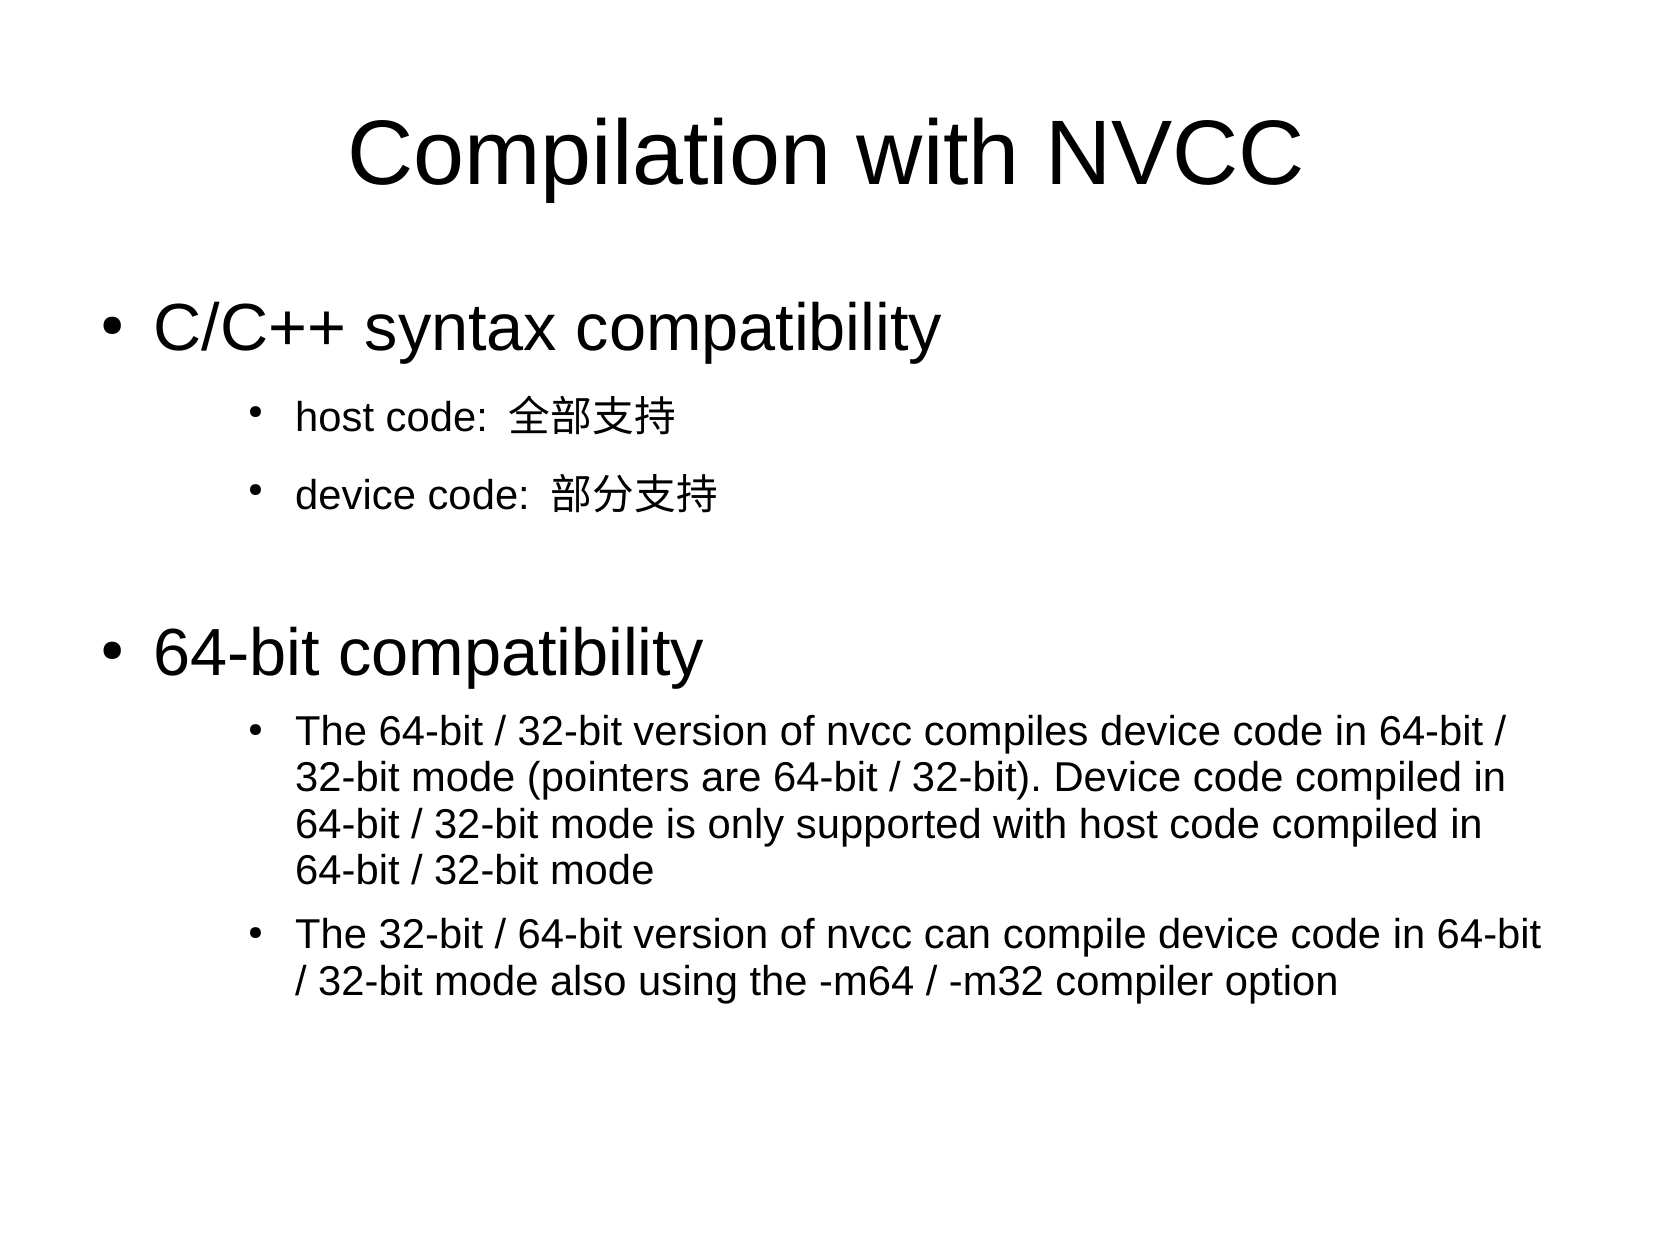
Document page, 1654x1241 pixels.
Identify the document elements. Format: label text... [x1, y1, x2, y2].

list C/C++ syntax compatibility host code: 全部支持 device code: 部分支持 64-bit compatibility The 64-bit / 32-bit version of nvcc compiles device code in 64-bit / 32-bit mode (pointers are 64-bit / 32-bit). Device code compiled in 64-bit / 32-bit mode is only supported with host code compiled in 64-bit / 32-bit mode The 32-bit / 64-bit version of nvcc can compile device code in 64-bit / 32-bit mode also using the -m64 / -m32 compiler option [82, 290, 1546, 1096]
title Compilation with NVCC [82, 49, 1571, 257]
